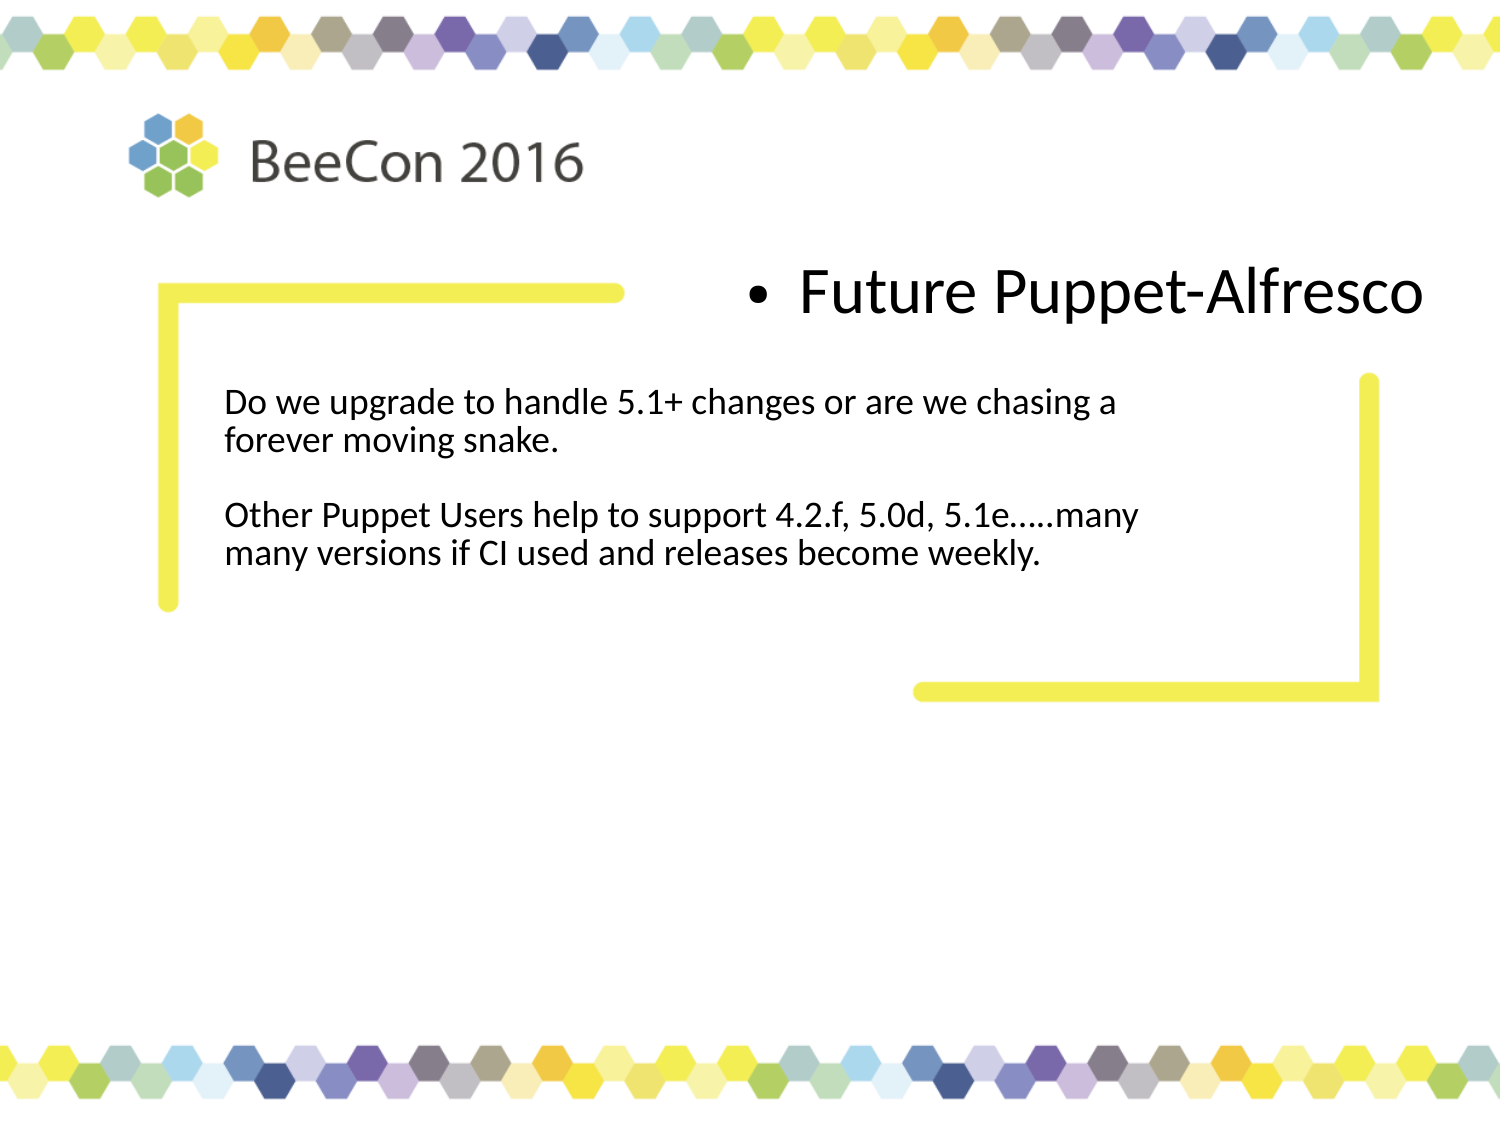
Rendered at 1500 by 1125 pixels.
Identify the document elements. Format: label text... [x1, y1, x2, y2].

list Future Puppet-Alfresco [75, 263, 1425, 916]
picture [0, 0, 1500, 1125]
